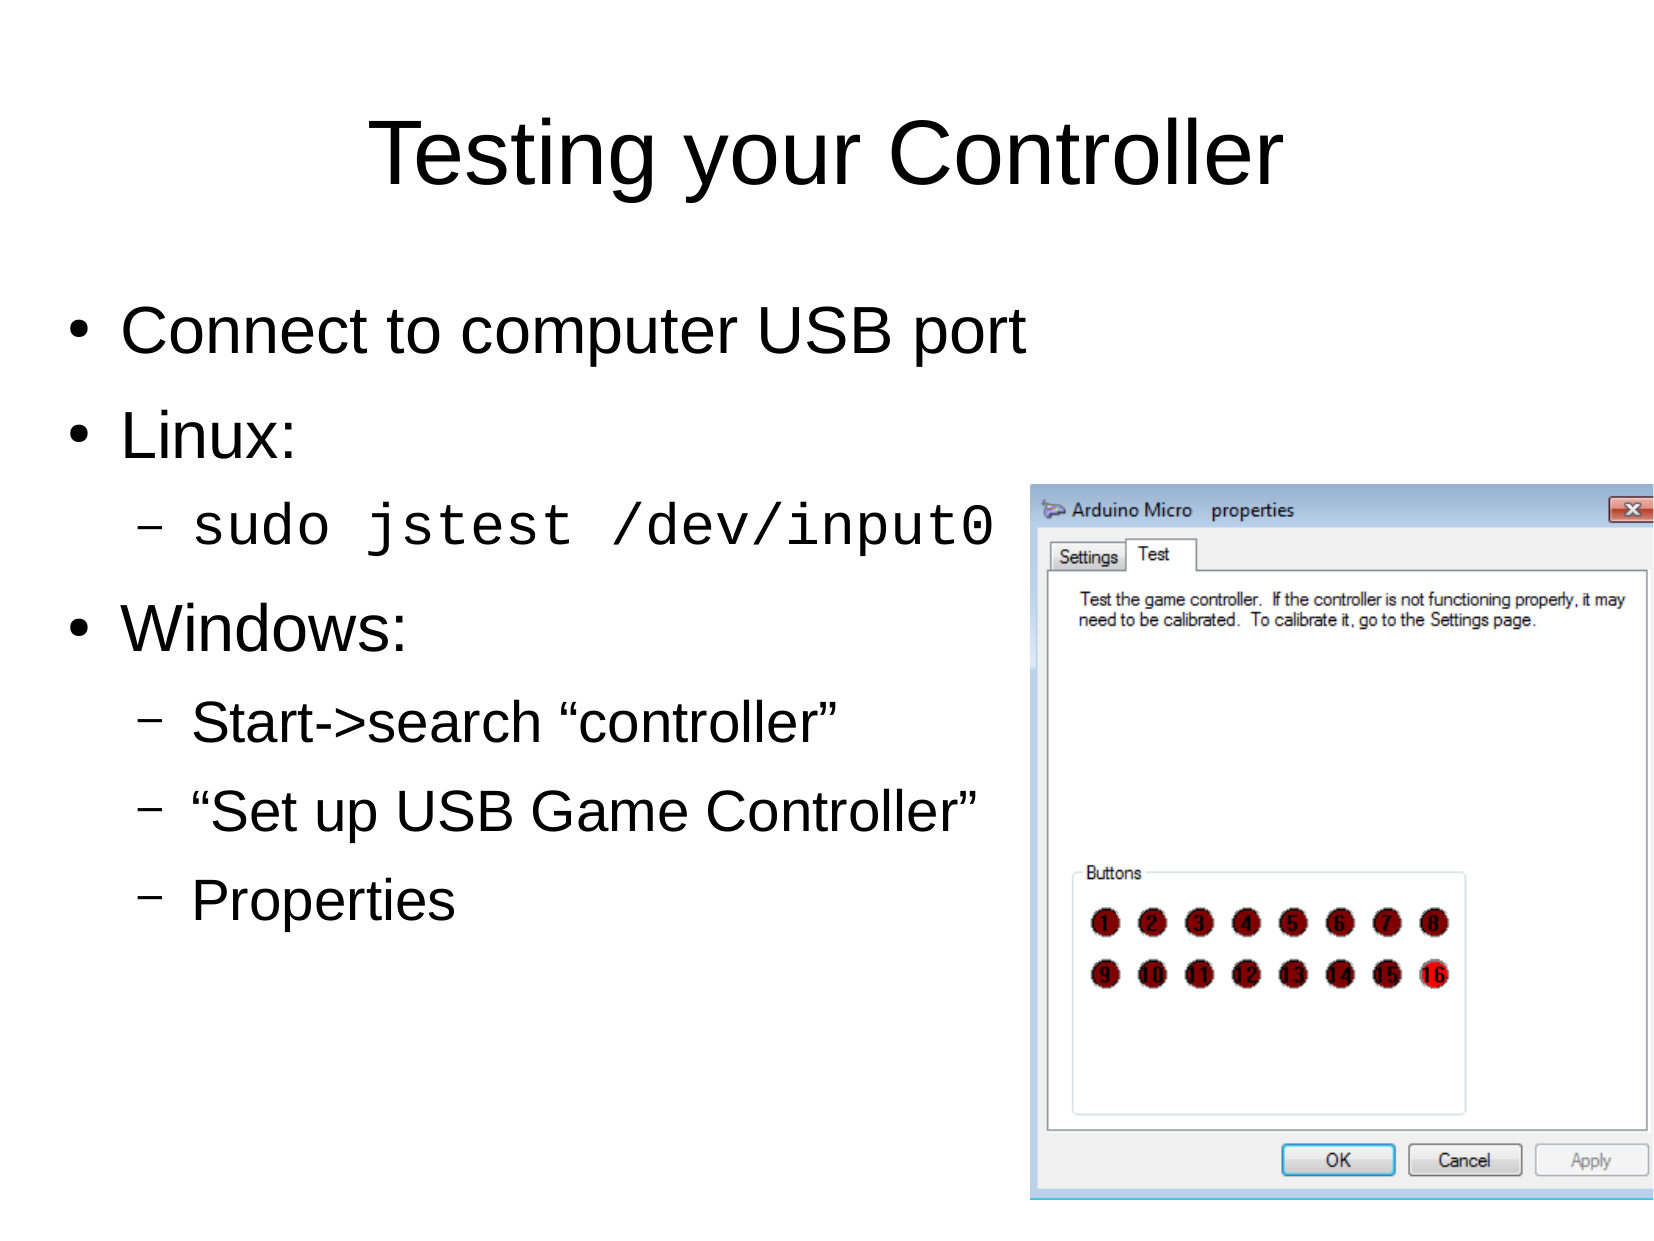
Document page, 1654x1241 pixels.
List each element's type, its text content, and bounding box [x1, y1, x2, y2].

list Connect to computer USB port Linux: sudo jstest /dev/input0 Windows: Start->search “controller” “Set up USB Game Controller” Properties [49, 293, 1538, 1013]
title Testing your Controller [82, 49, 1571, 257]
picture [1030, 484, 1654, 1201]
